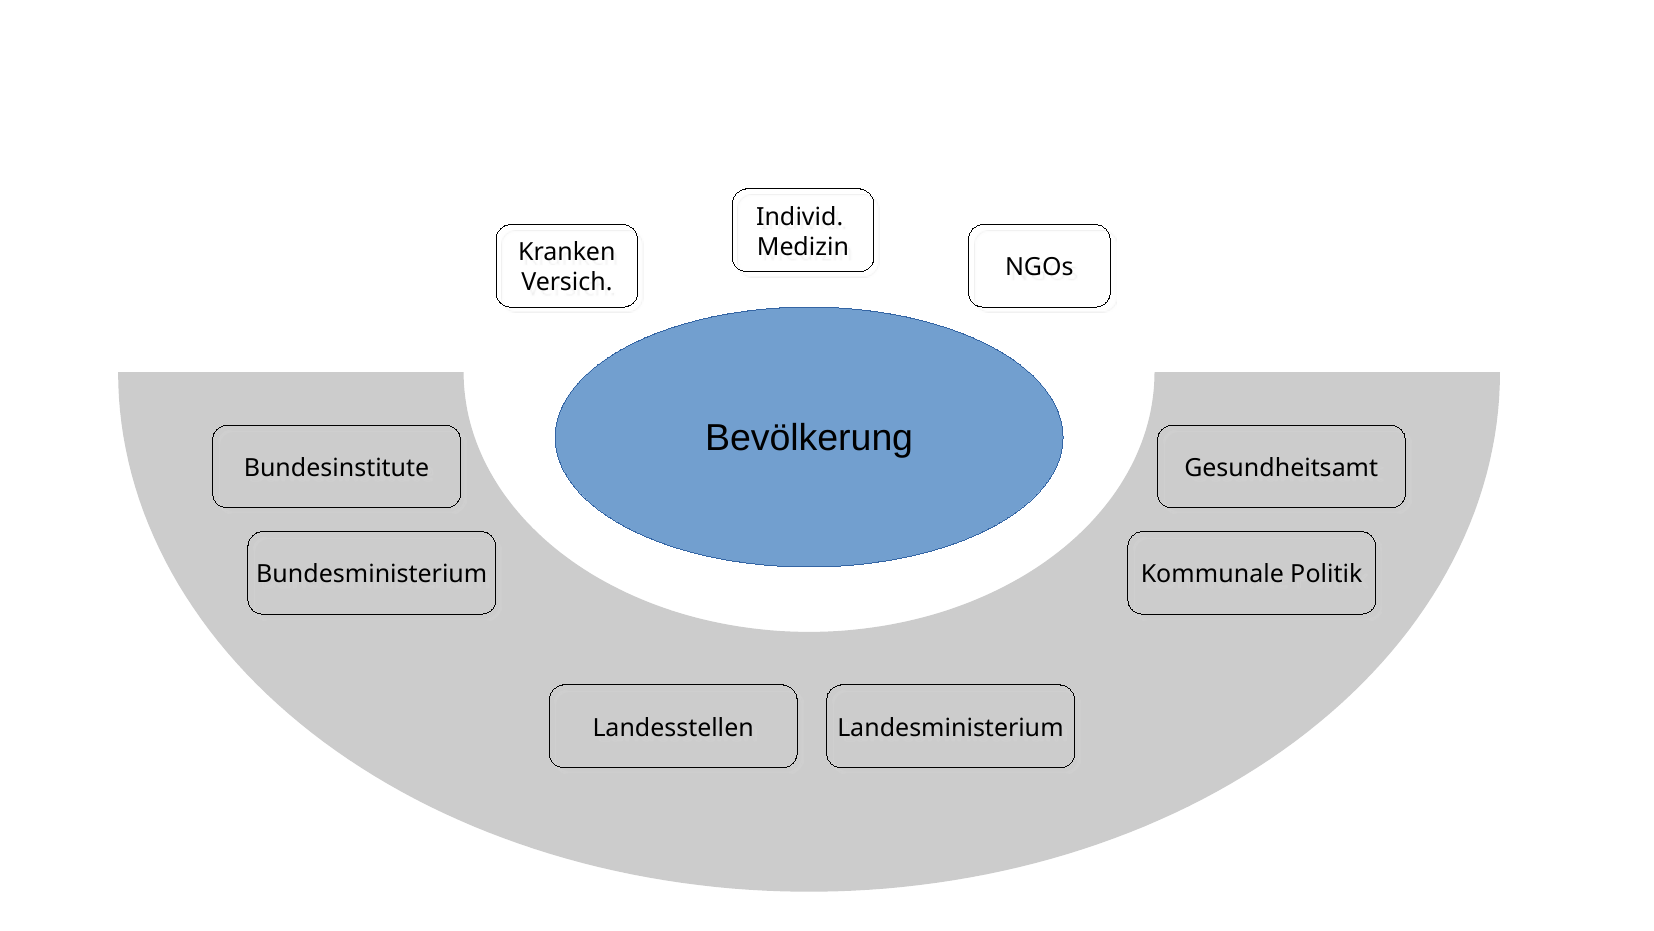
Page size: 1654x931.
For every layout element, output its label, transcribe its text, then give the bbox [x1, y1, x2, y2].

text_box Landesministerium [826, 684, 1075, 768]
text_box Landesstellen [549, 684, 798, 768]
text_box NGOs [968, 224, 1111, 308]
text_box Bundesinstitute [212, 425, 461, 508]
text_box Kranken Versich. [496, 224, 638, 308]
text_box Kommunale Politik [1127, 531, 1376, 615]
text_box Individ. Medizin [732, 188, 874, 272]
text_box [118, 372, 1501, 892]
text_box Gesundheitsamt [1157, 425, 1406, 508]
text_box Bundesministerium [247, 531, 496, 615]
text_box Bevölkerung [555, 307, 1064, 567]
